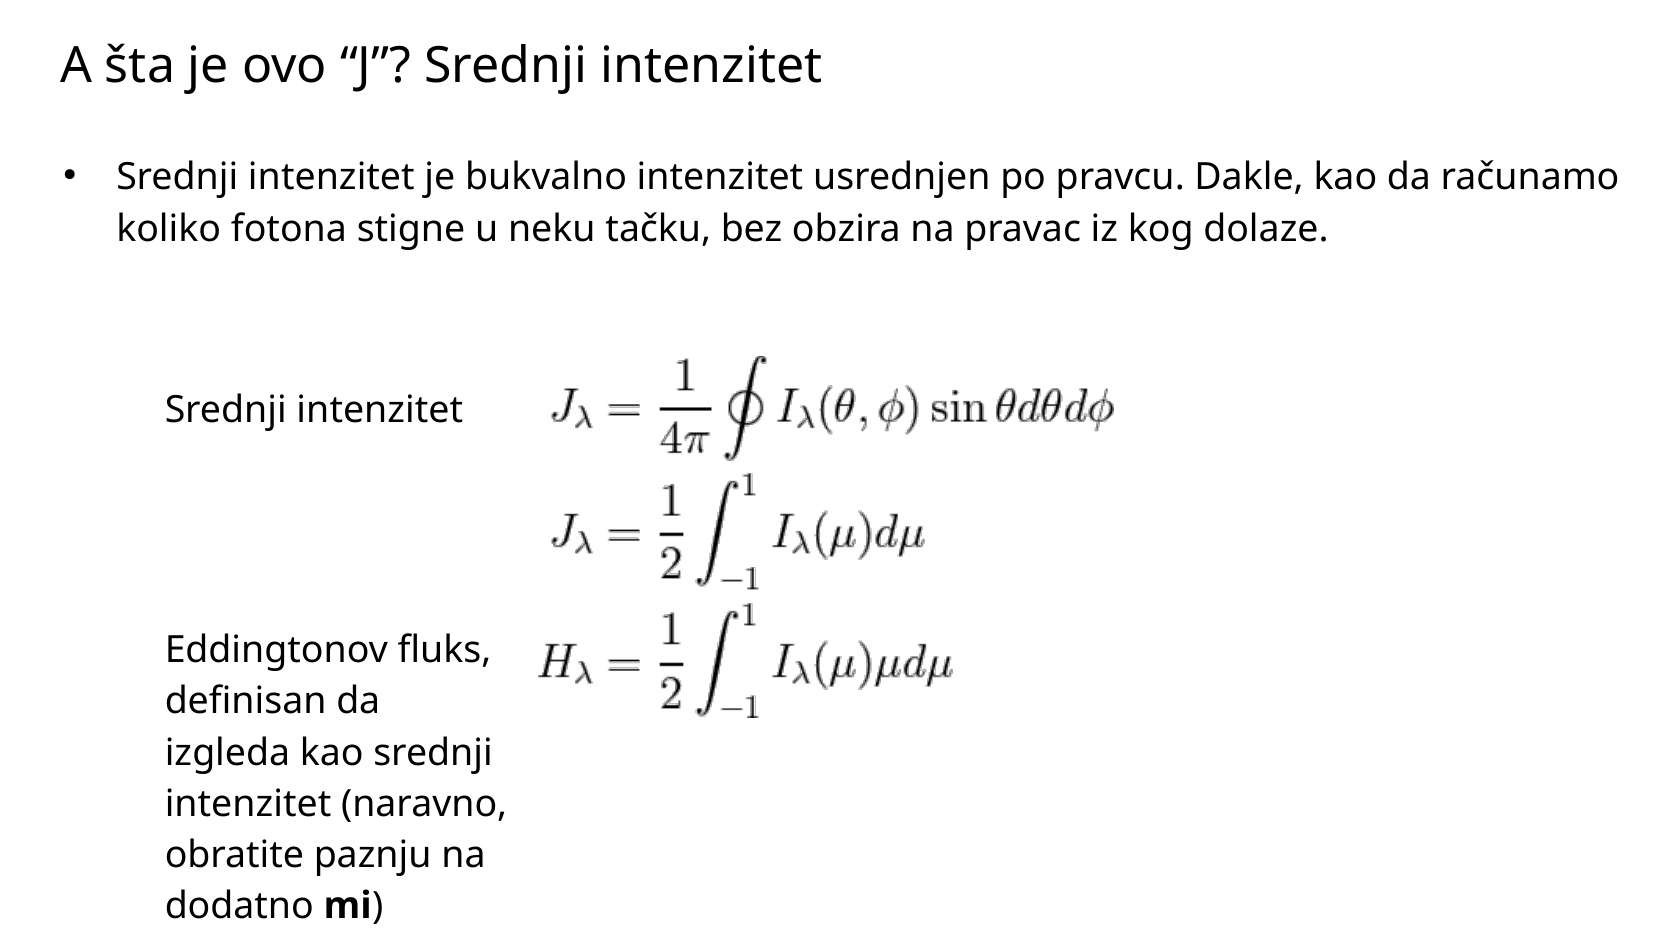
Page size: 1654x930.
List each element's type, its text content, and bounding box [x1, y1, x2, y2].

text_box Srednji intenzitet [150, 375, 526, 435]
list Srednji intenzitet je bukvalno intenzitet usrednjen po pravcu. Dakle, kao da računamo koliko fotona stigne u neku tačku, bez obzira na pravac iz kog dolaze. [45, 149, 1635, 880]
picture [538, 356, 1114, 718]
title A šta je ovo “J”? Srednji intenzitet [59, 13, 1648, 113]
text_box Eddingtonov fluks, definisan da izgleda kao srednji intenzitet (naravno, obratite paznju na dodatno mi) [150, 615, 526, 898]
